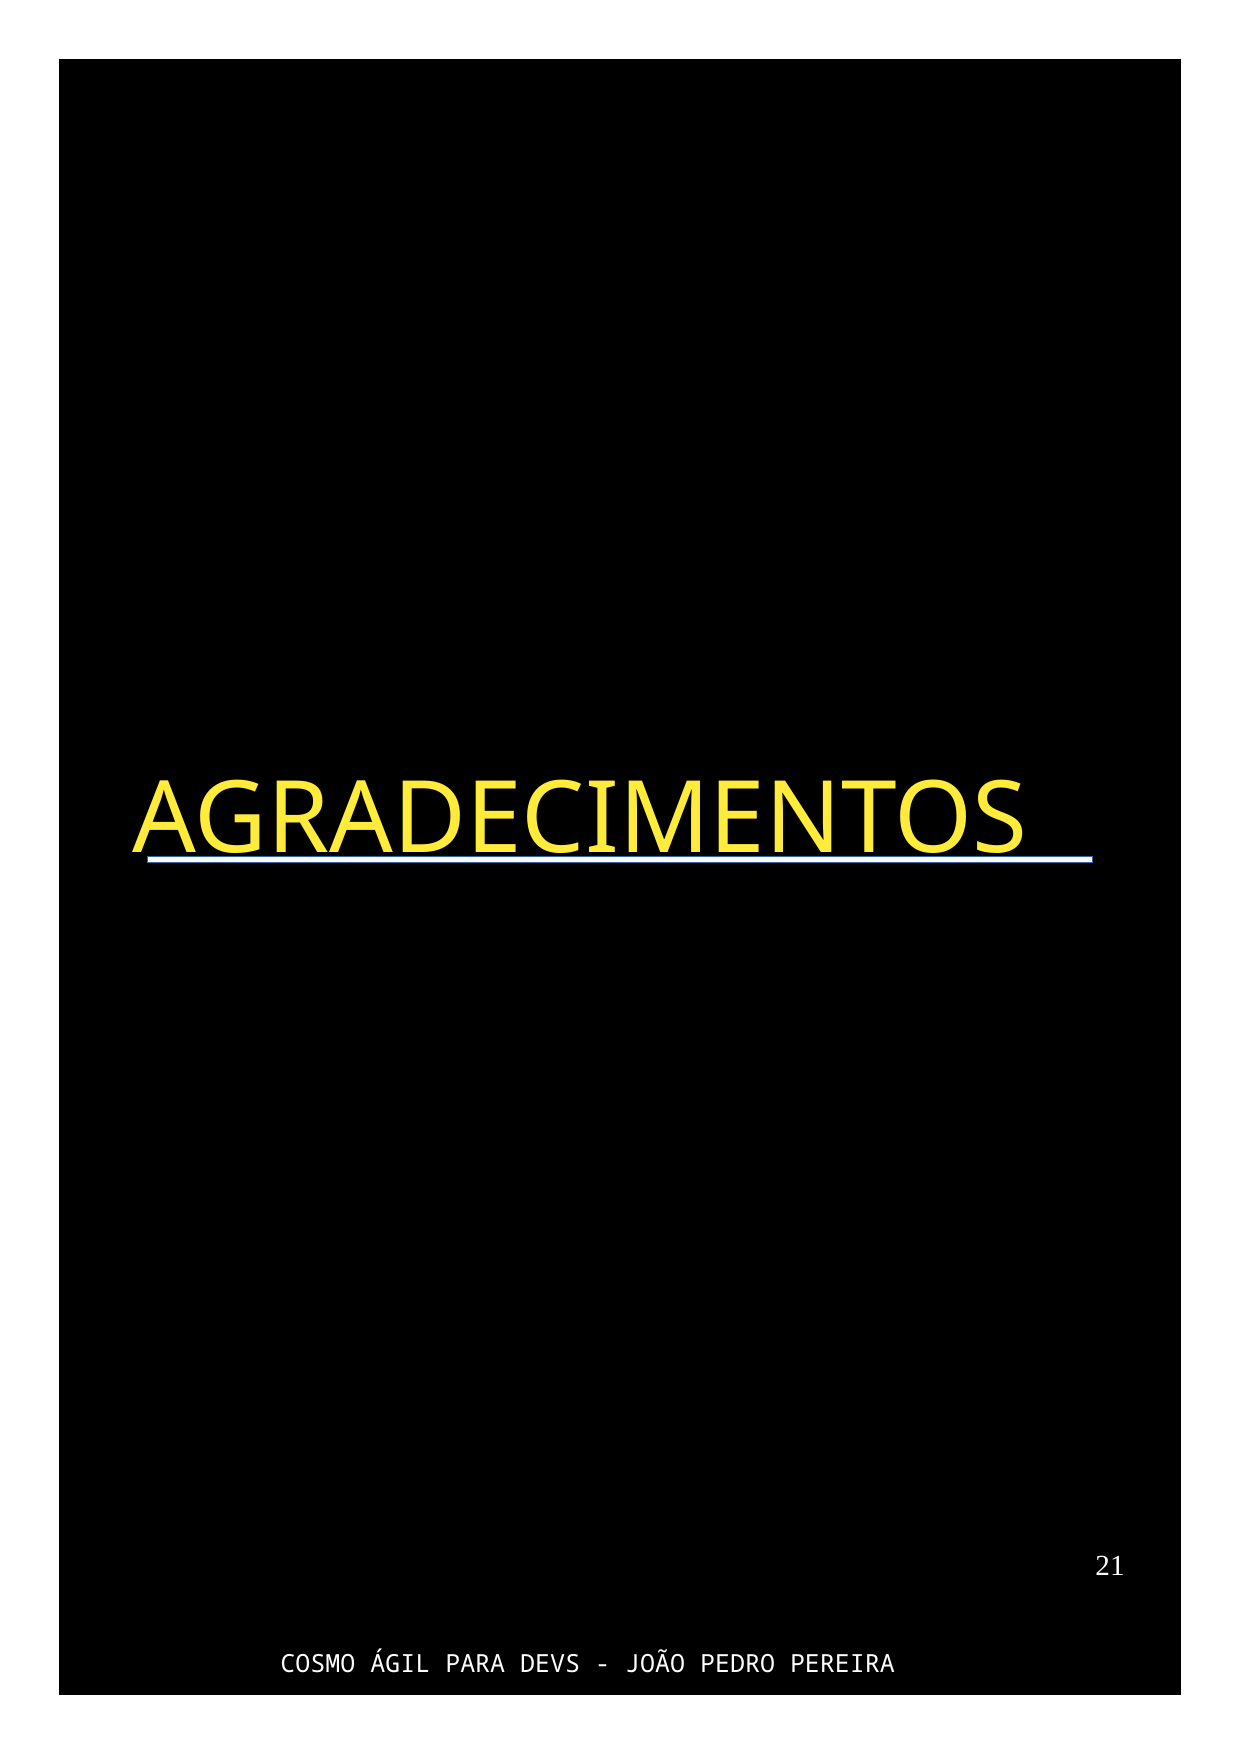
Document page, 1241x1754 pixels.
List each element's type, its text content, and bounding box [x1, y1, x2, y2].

text_box AGRADECIMENTOS [118, 738, 1152, 1625]
text_box COSMO ÁGIL PARA DEVS - JOÃO PEDRO PEREIRA [265, 1638, 1207, 1695]
text_box [147, 856, 1093, 863]
